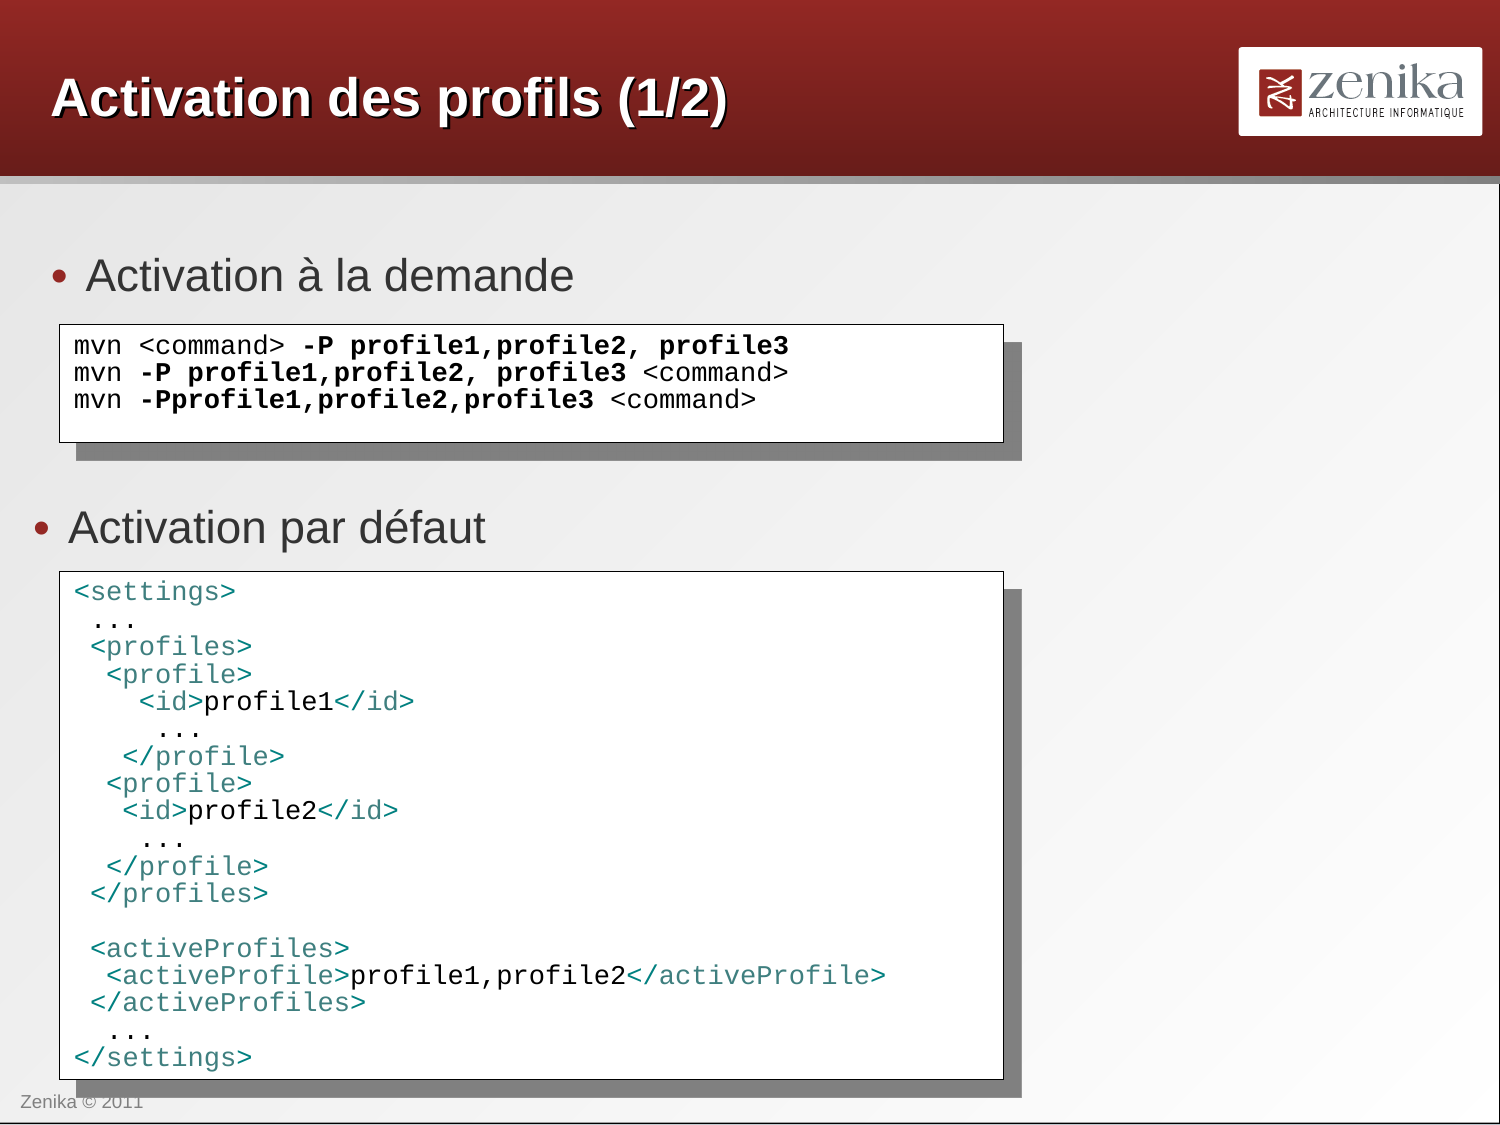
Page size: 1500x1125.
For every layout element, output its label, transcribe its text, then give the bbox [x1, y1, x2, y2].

list Activation par défaut [33, 501, 1418, 554]
picture [1257, 58, 1464, 125]
title Activation des profils (1/2) [50, 15, 1206, 180]
text_box mvn <command> -P profile1,profile2, profile3 mvn -P profile1,profile2, profile3 <command> mvn -Pprofile1,profile2,profile3 <command> [59, 324, 1004, 443]
list Activation à la demande [50, 249, 1435, 302]
text_box <settings> ... <profiles> <profile> <id>profile1</id> ... </profile> <profile> <id>profile2</id> ... </profile> </profiles> <activeProfiles> <activeProfile>profile1,profile2</activeProfile> </activeProfiles> ... </settings> [59, 571, 1004, 1059]
